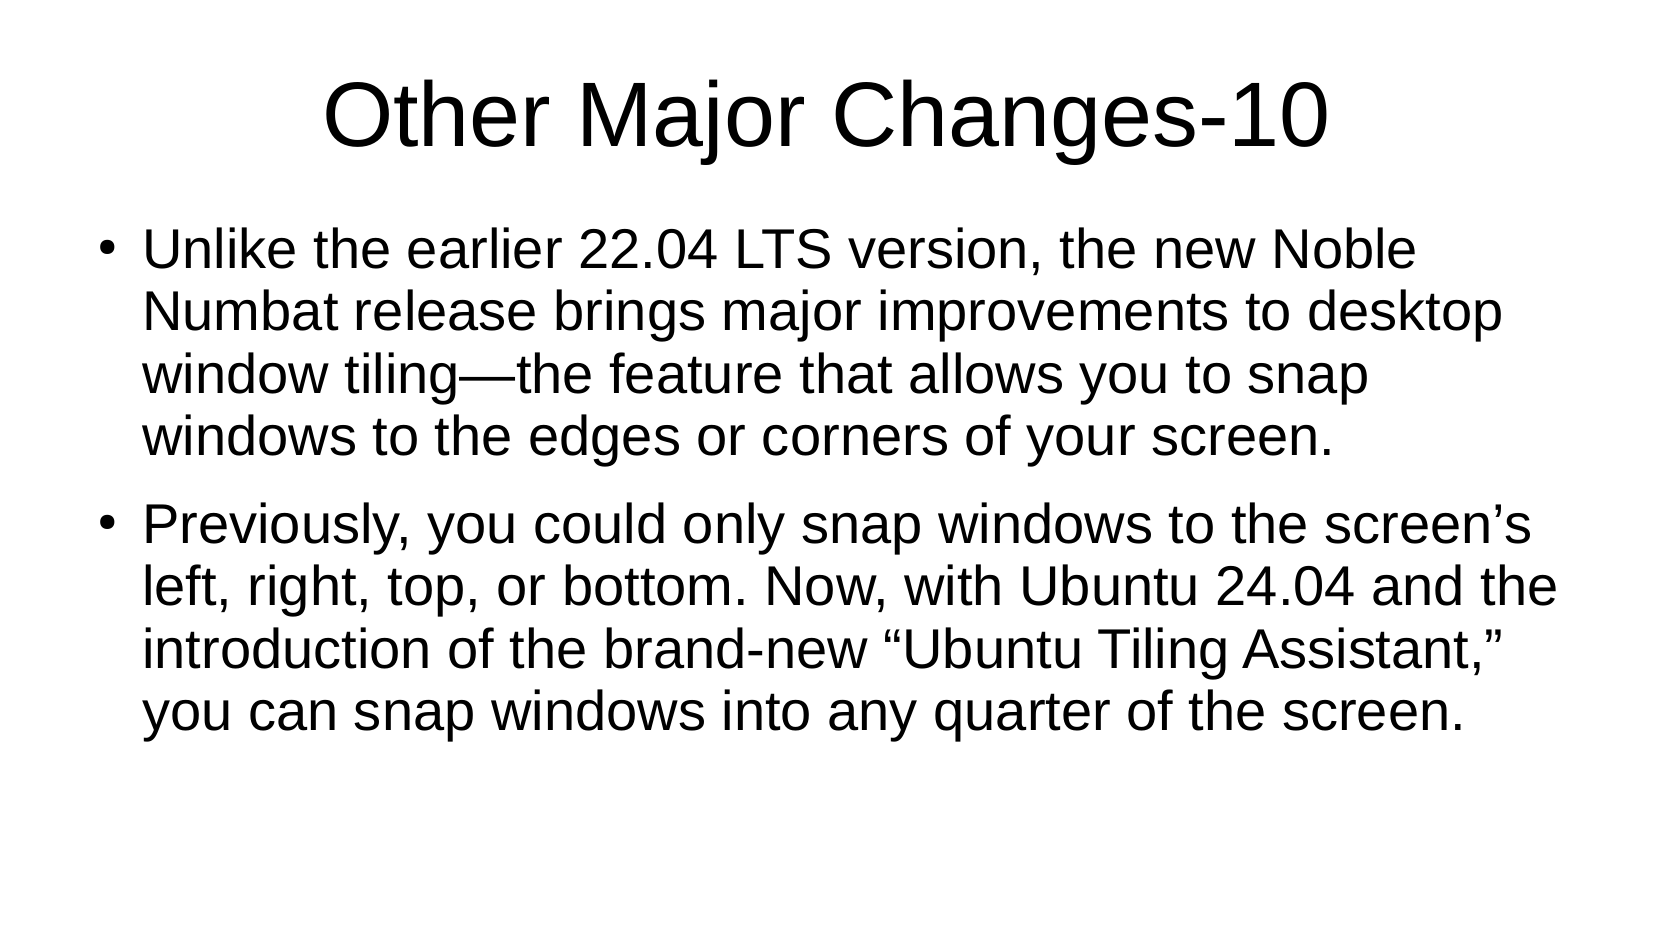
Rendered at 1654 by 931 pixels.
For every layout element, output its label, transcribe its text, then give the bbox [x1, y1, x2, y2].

title Other Major Changes-10 [82, 37, 1571, 193]
list Unlike the earlier 22.04 LTS version, the new Noble Numbat release brings major improvements to desktop window tiling—the feature that allows you to snap windows to the edges or corners of your screen. Previously, you could only snap windows to the screen’s left, right, top, or bottom. Now, with Ubuntu 24.04 and the introduction of the brand-new “Ubuntu Tiling Assistant,” you can snap windows into any quarter of the screen. [82, 217, 1571, 758]
